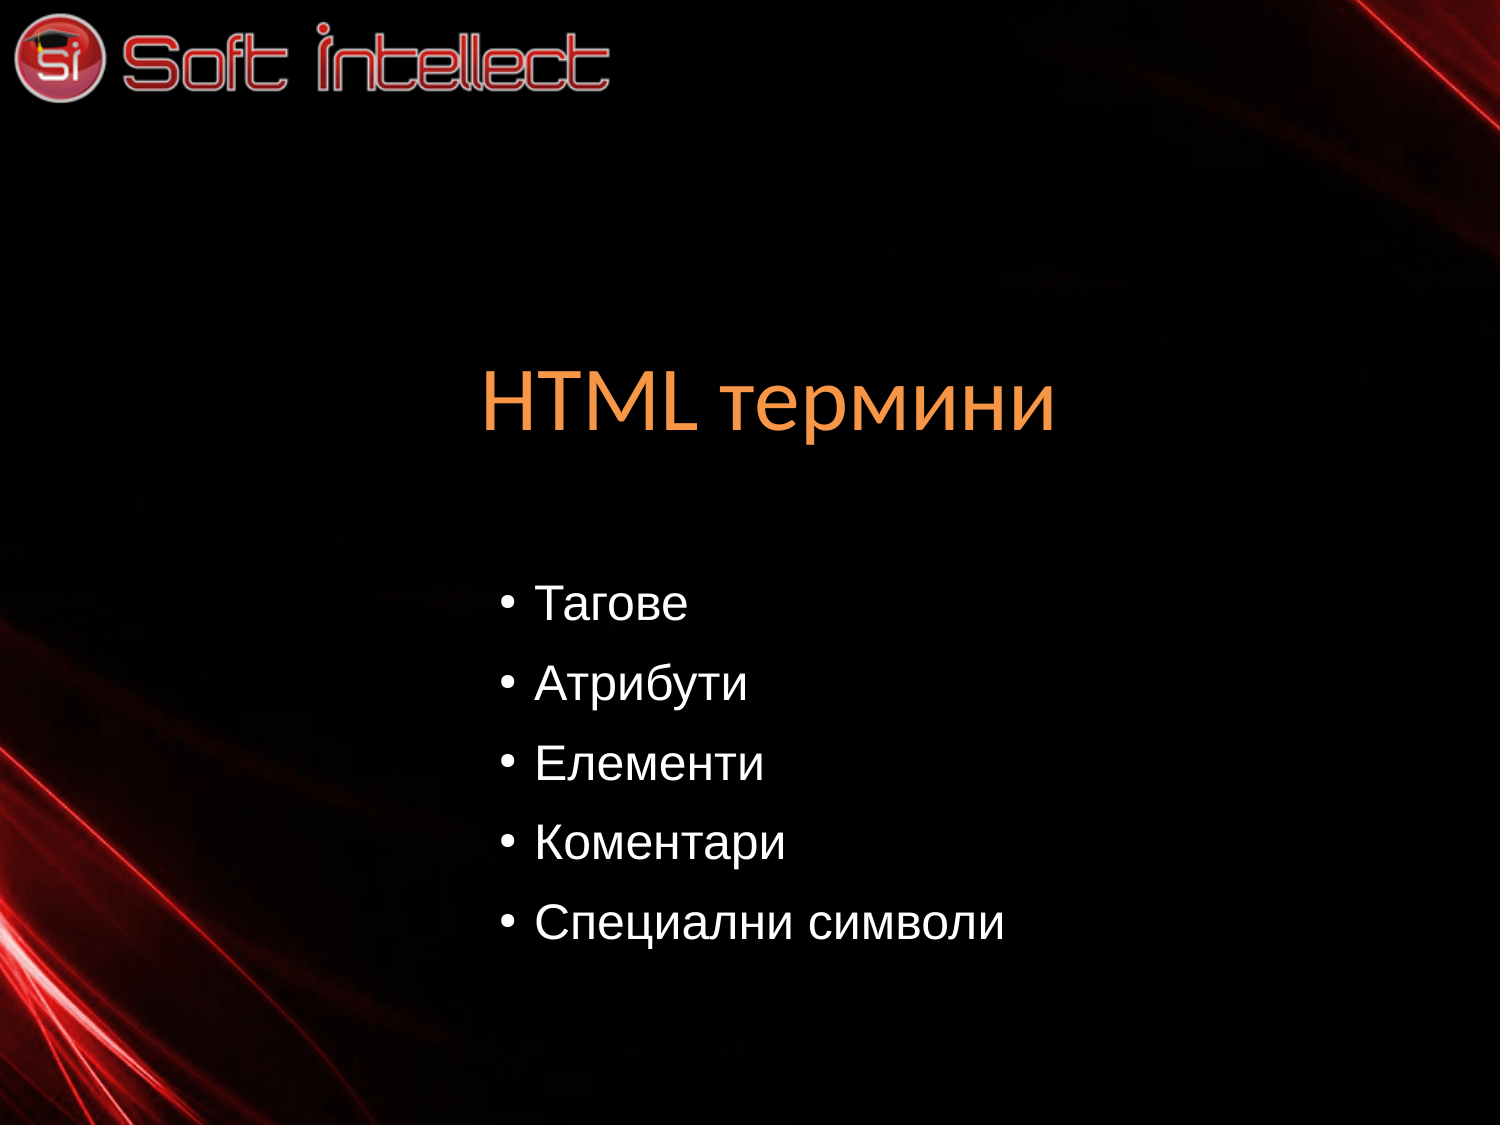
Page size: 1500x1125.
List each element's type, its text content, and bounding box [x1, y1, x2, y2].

text_box HTML термини [132, 273, 1407, 515]
text_box Тагове Атрибути Елементи Коментари Специални символи [483, 567, 1021, 961]
picture [0, 0, 1500, 1125]
